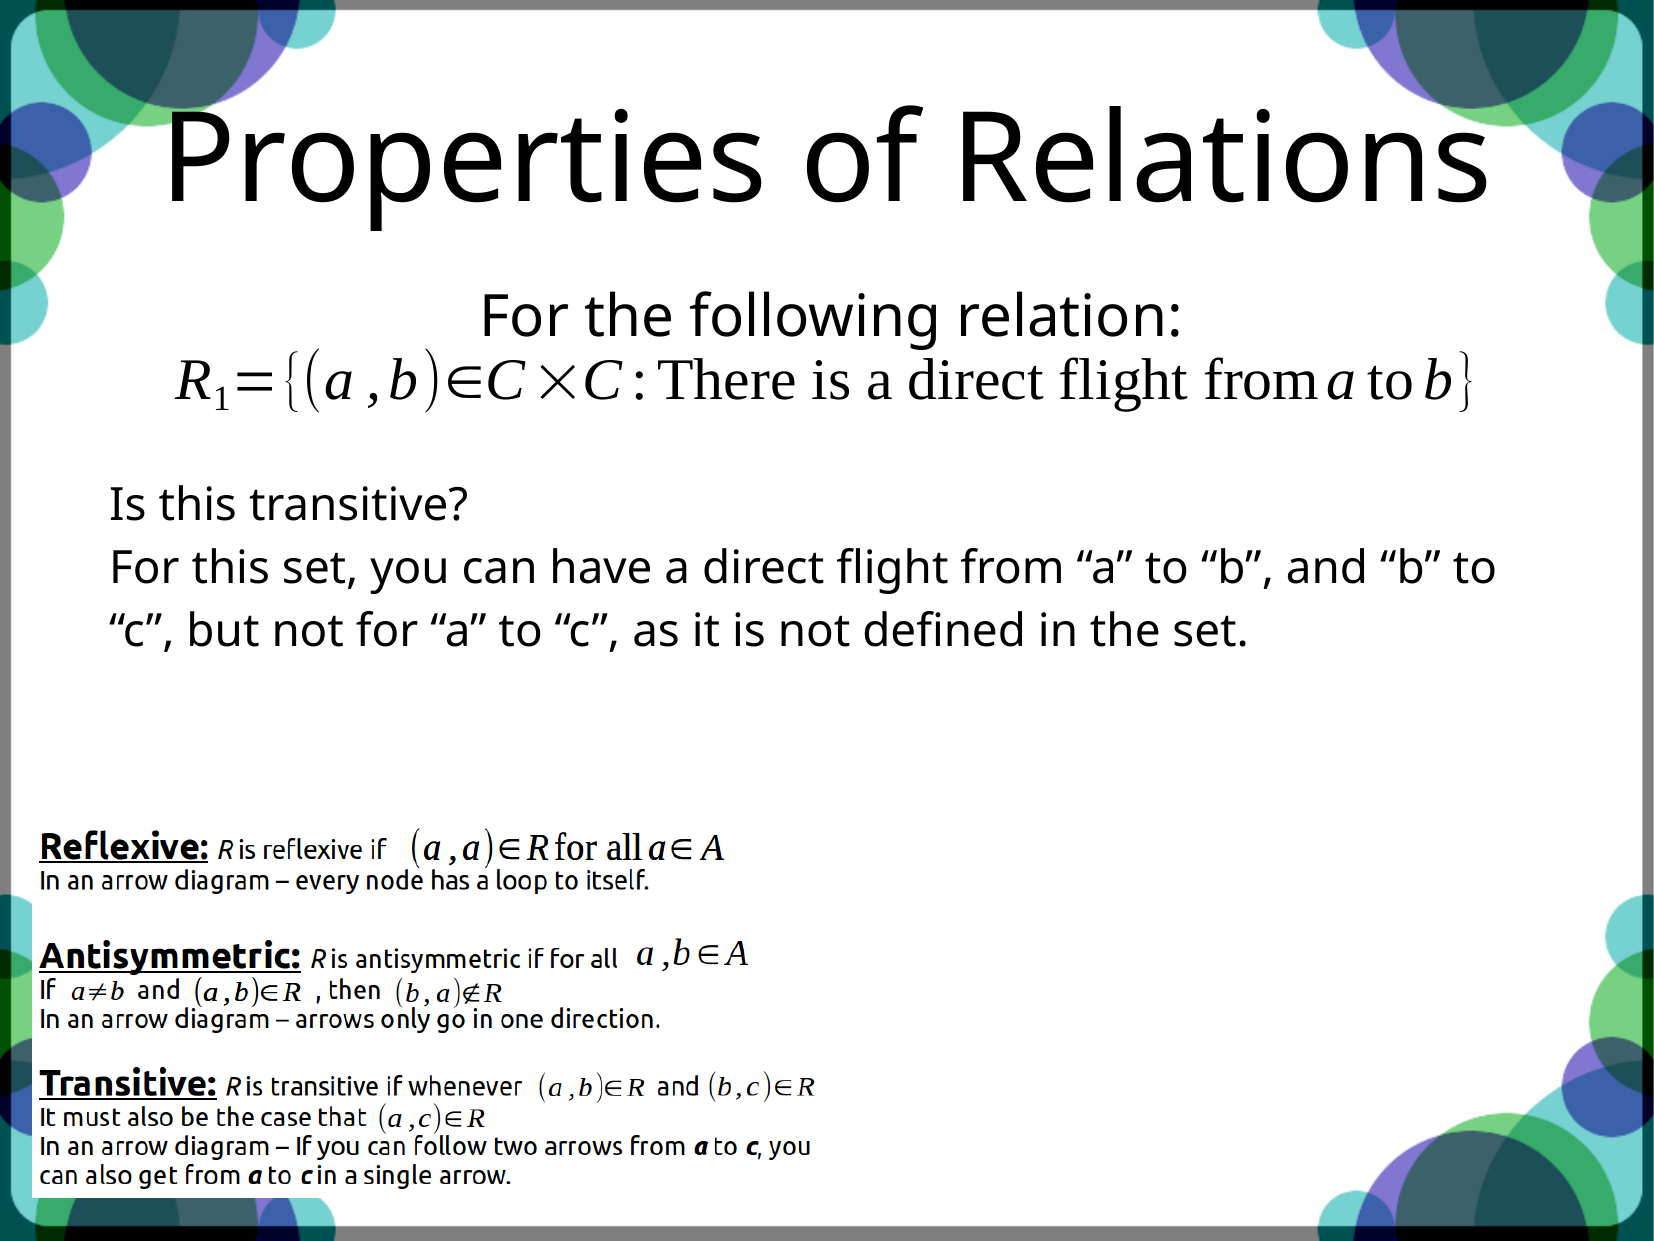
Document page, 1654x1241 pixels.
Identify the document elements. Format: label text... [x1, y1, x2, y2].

text_box Is this transitive? For this set, you can have a direct flight from “a” to “b”, and “b” to “c”, but not for “a” to “c”, as it is not defined in the set. [94, 464, 1563, 726]
picture [0, 0, 1654, 1241]
text_box For the following relation: [173, 274, 1489, 344]
chart [156, 344, 1495, 421]
title Properties of Relations [82, 49, 1571, 257]
